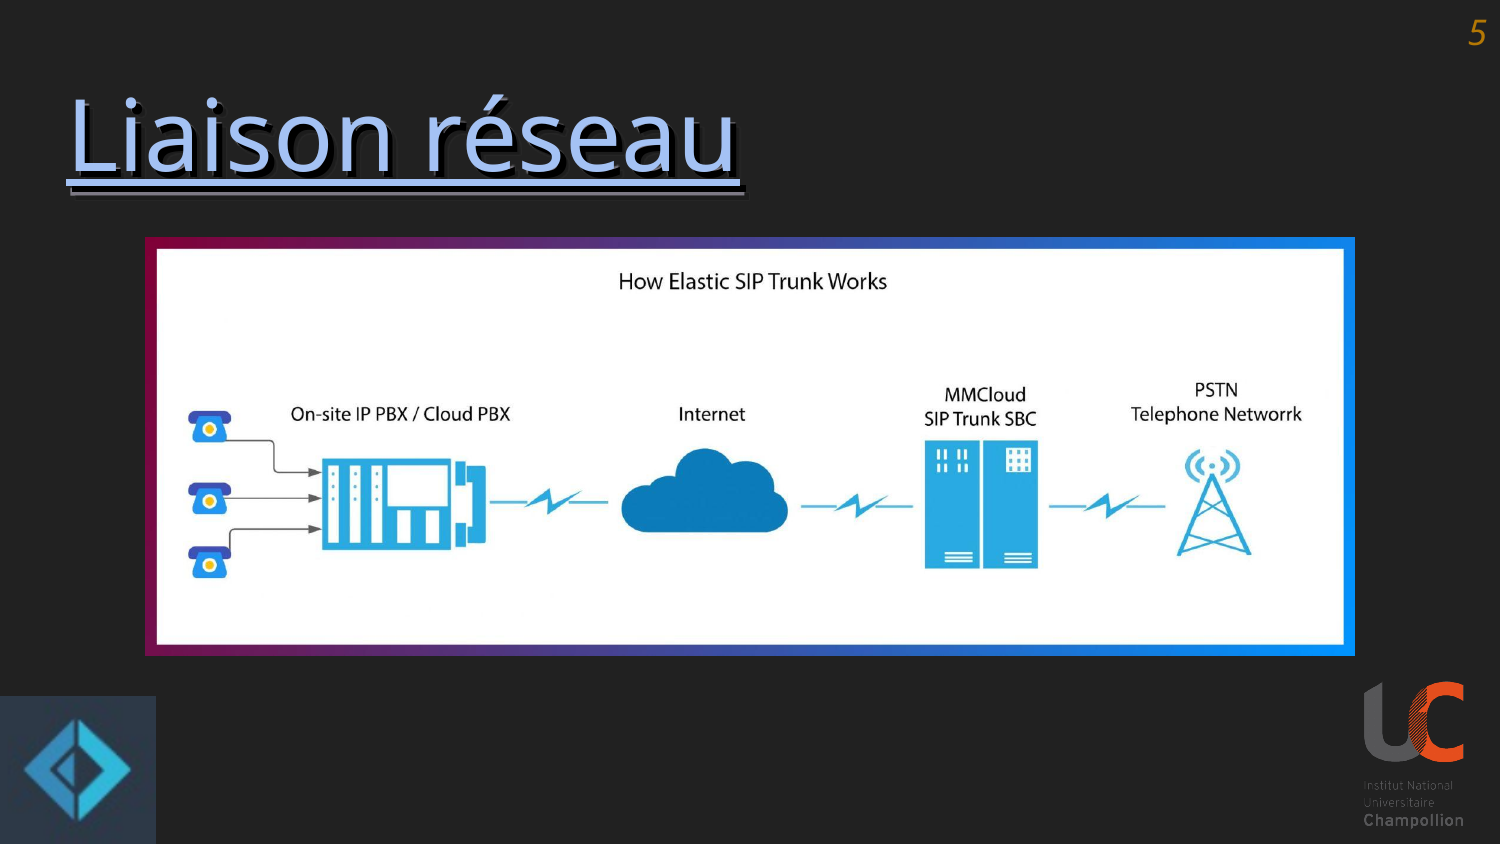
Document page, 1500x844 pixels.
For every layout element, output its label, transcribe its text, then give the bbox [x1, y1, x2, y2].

picture [145, 237, 1355, 656]
picture [0, 696, 156, 844]
picture [1345, 663, 1482, 844]
text_box <number> [1452, 0, 1500, 71]
title Liaison réseau [51, 49, 1500, 230]
